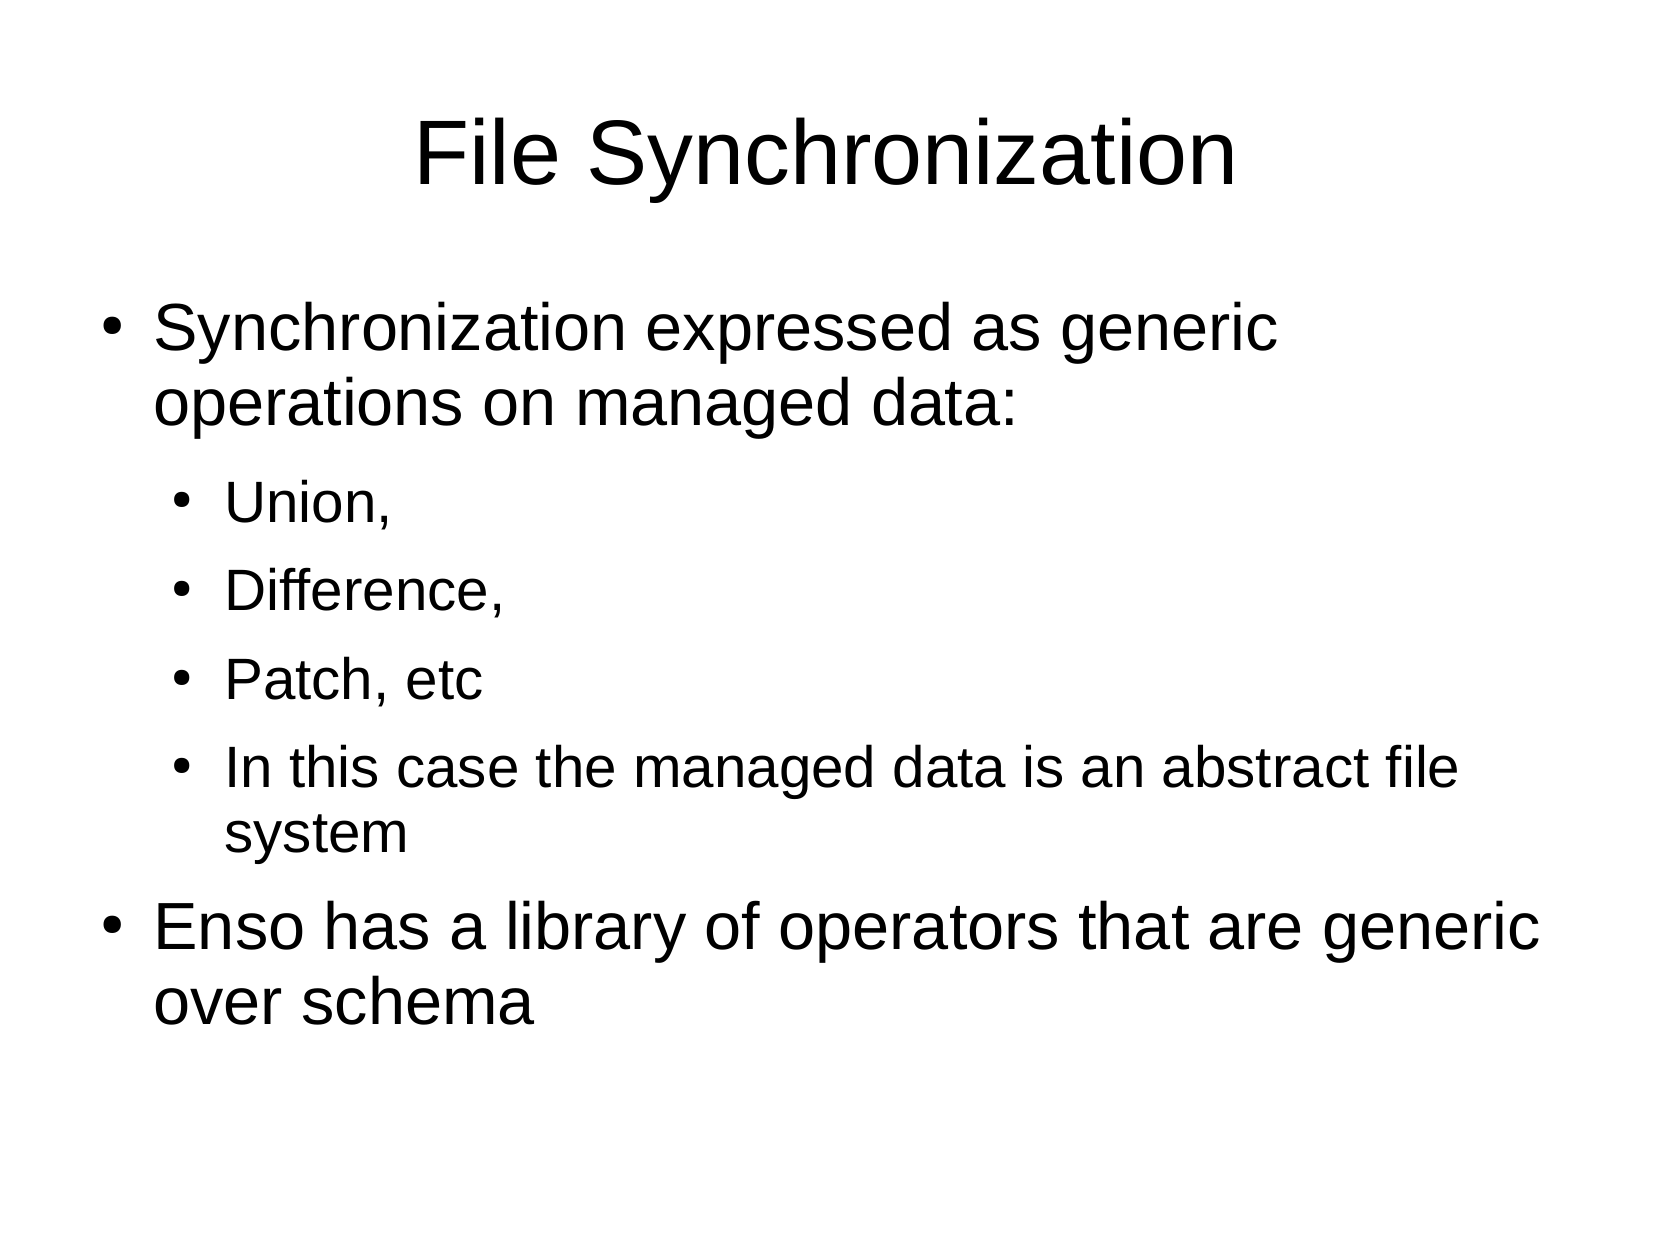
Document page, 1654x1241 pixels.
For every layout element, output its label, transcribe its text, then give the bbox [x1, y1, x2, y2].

list Synchronization expressed as generic operations on managed data: Union, Difference, Patch, etc In this case the managed data is an abstract file system Enso has a library of operators that are generic over schema [82, 290, 1571, 1109]
title File Synchronization [82, 49, 1571, 257]
